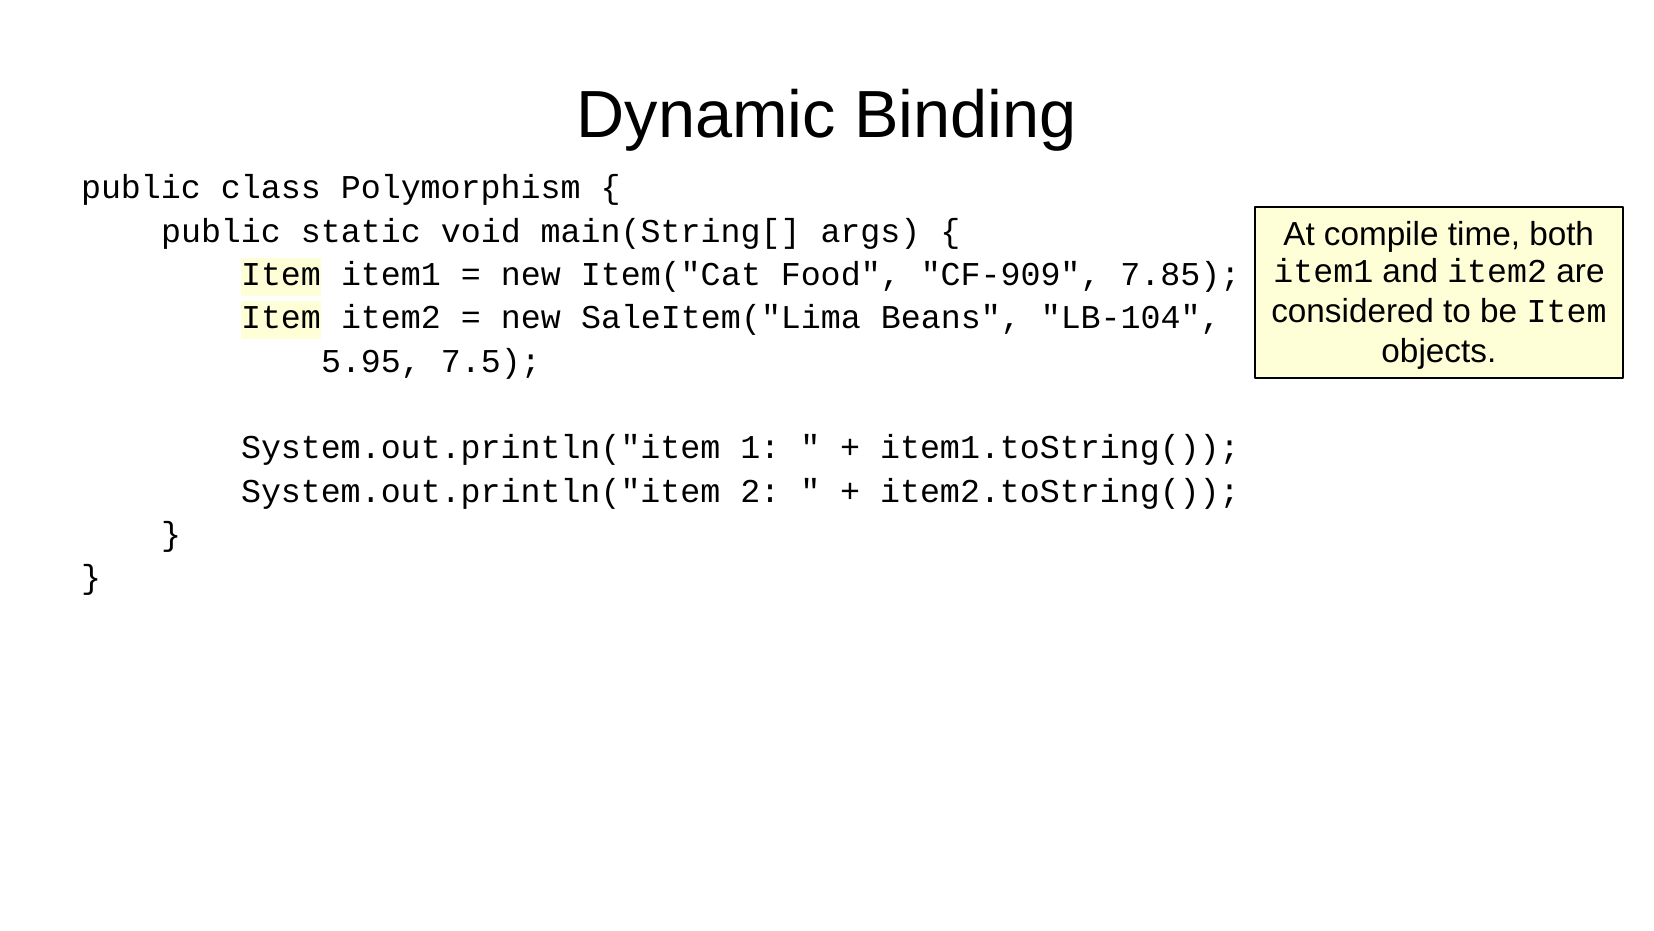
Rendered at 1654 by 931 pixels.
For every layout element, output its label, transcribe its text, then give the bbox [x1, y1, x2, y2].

text_box At compile time, both item1 and item2 are considered to be Item objects. [1255, 207, 1623, 378]
text_box public class Polymorphism { public static void main(String[] args) { Item item1 = new Item("Cat Food", "CF-909", 7.85); Item item2 = new SaleItem("Lima Beans", "LB-104", 5.95, 7.5); System.out.println("item 1: " + item1.toString()); System.out.println("item 2: " + item2.toString()); } } [66, 158, 1265, 607]
title Dynamic Binding [82, 37, 1571, 193]
